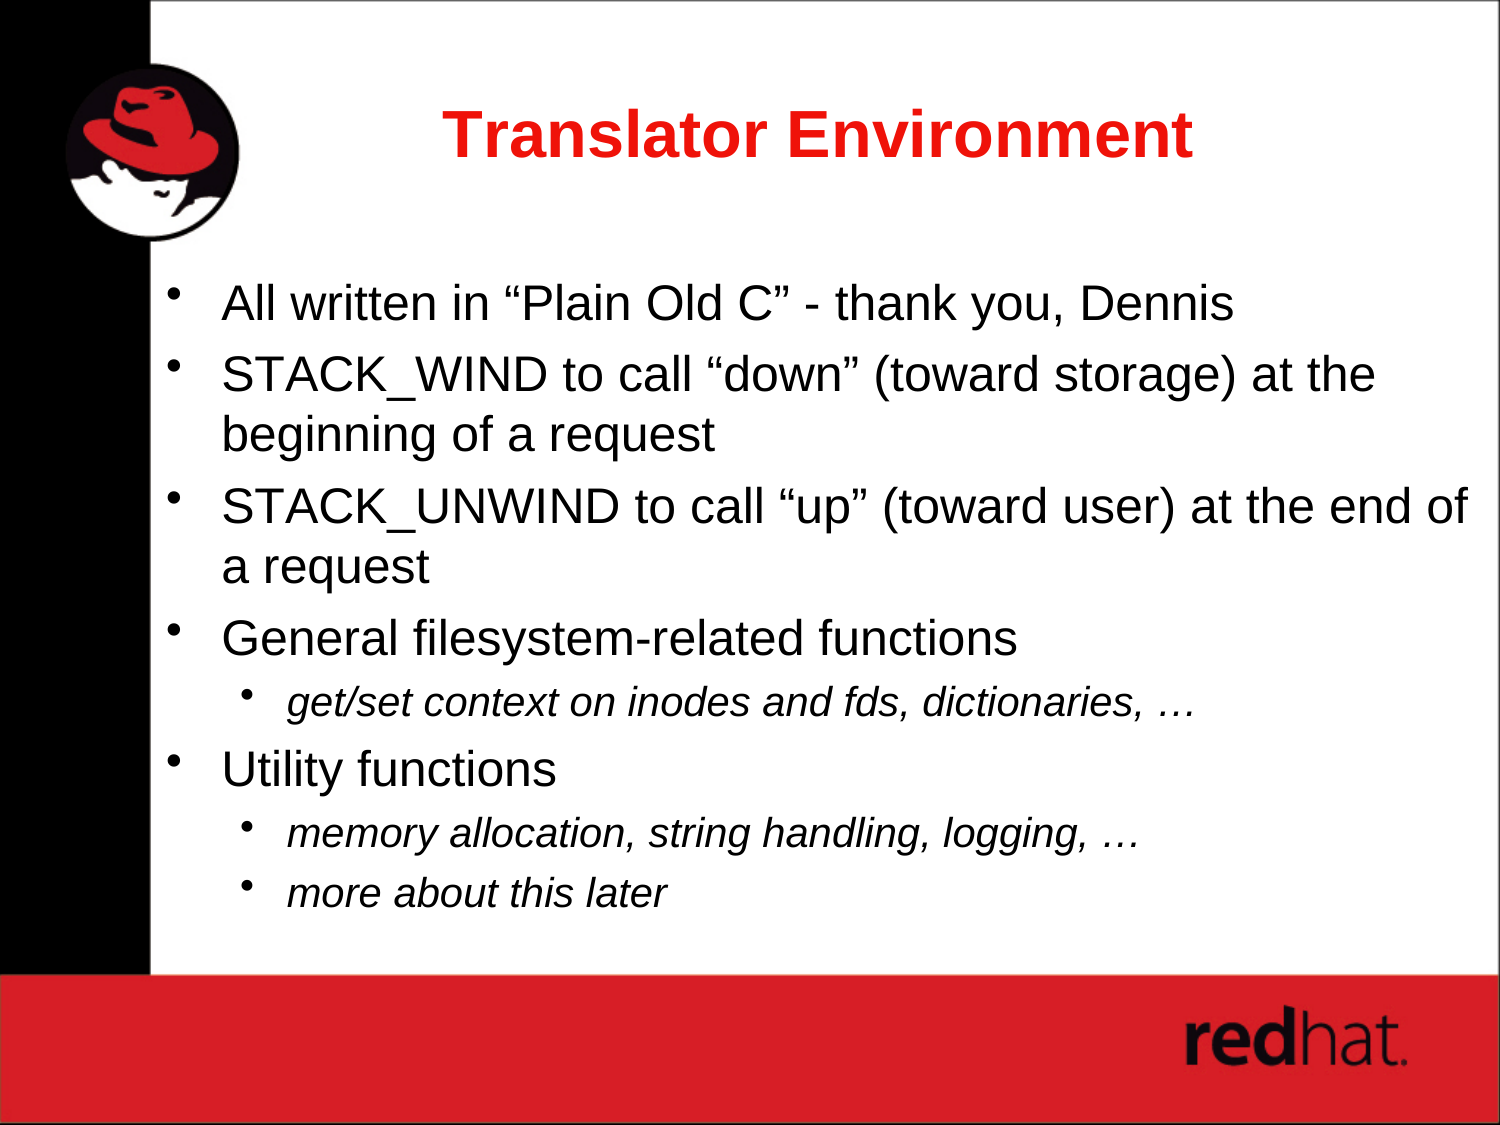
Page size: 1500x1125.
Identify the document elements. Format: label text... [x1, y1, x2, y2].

list All written in “Plain Old C” - thank you, Dennis STACK_WIND to call “down” (toward storage) at the beginning of a request STACK_UNWIND to call “up” (toward user) at the end of a request General filesystem-related functions get/set context on inodes and fds, dictionaries, … Utility functions memory allocation, string handling, logging, … more about this later [150, 262, 1500, 992]
title Translator Environment [249, 62, 1388, 201]
picture [0, 0, 1500, 1125]
